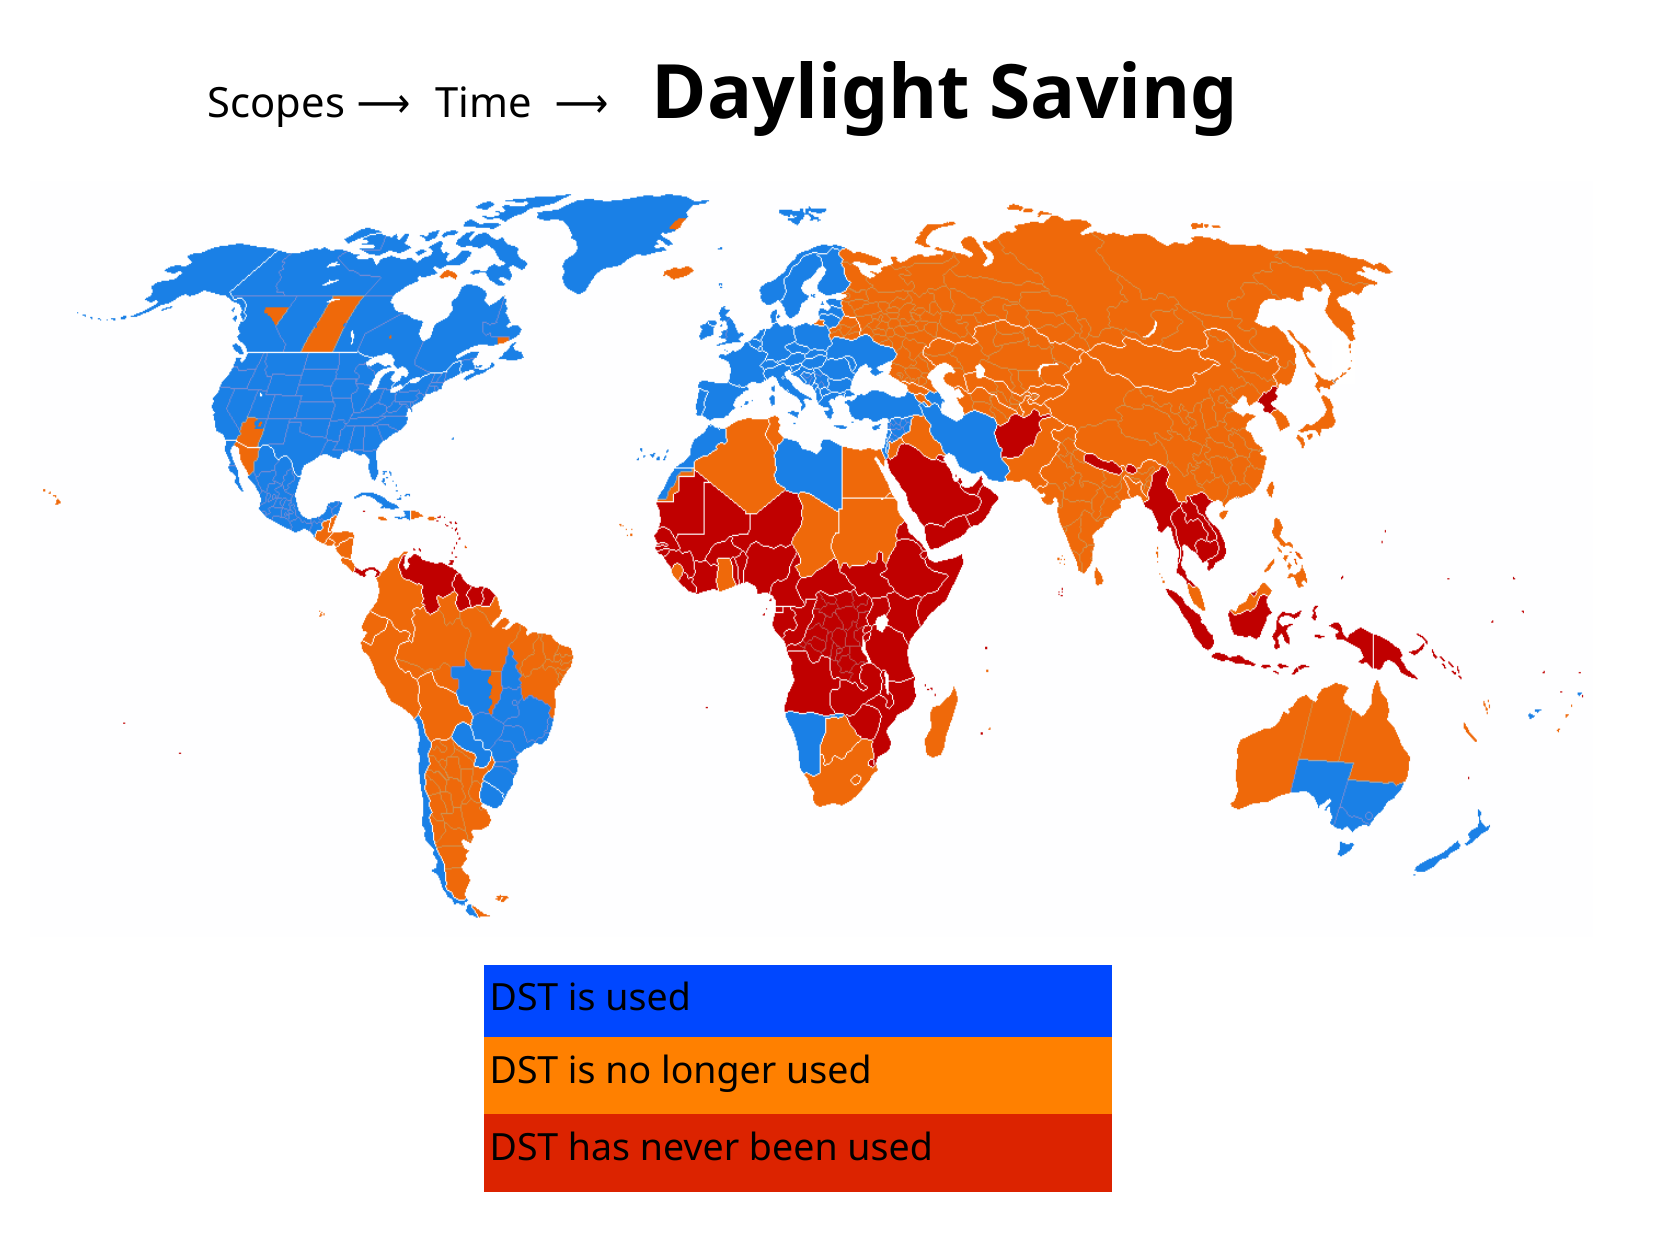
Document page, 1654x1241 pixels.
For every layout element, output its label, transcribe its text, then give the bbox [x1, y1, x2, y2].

table_cell DST has never been used [484, 1114, 1112, 1192]
table_header DST is used [484, 965, 1112, 1037]
picture [30, 181, 1593, 937]
text_box Scopes ⟶ Time ⟶ [192, 65, 610, 169]
table_cell DST is no longer used [484, 1037, 1112, 1114]
text_box Daylight Saving [636, 30, 1214, 181]
